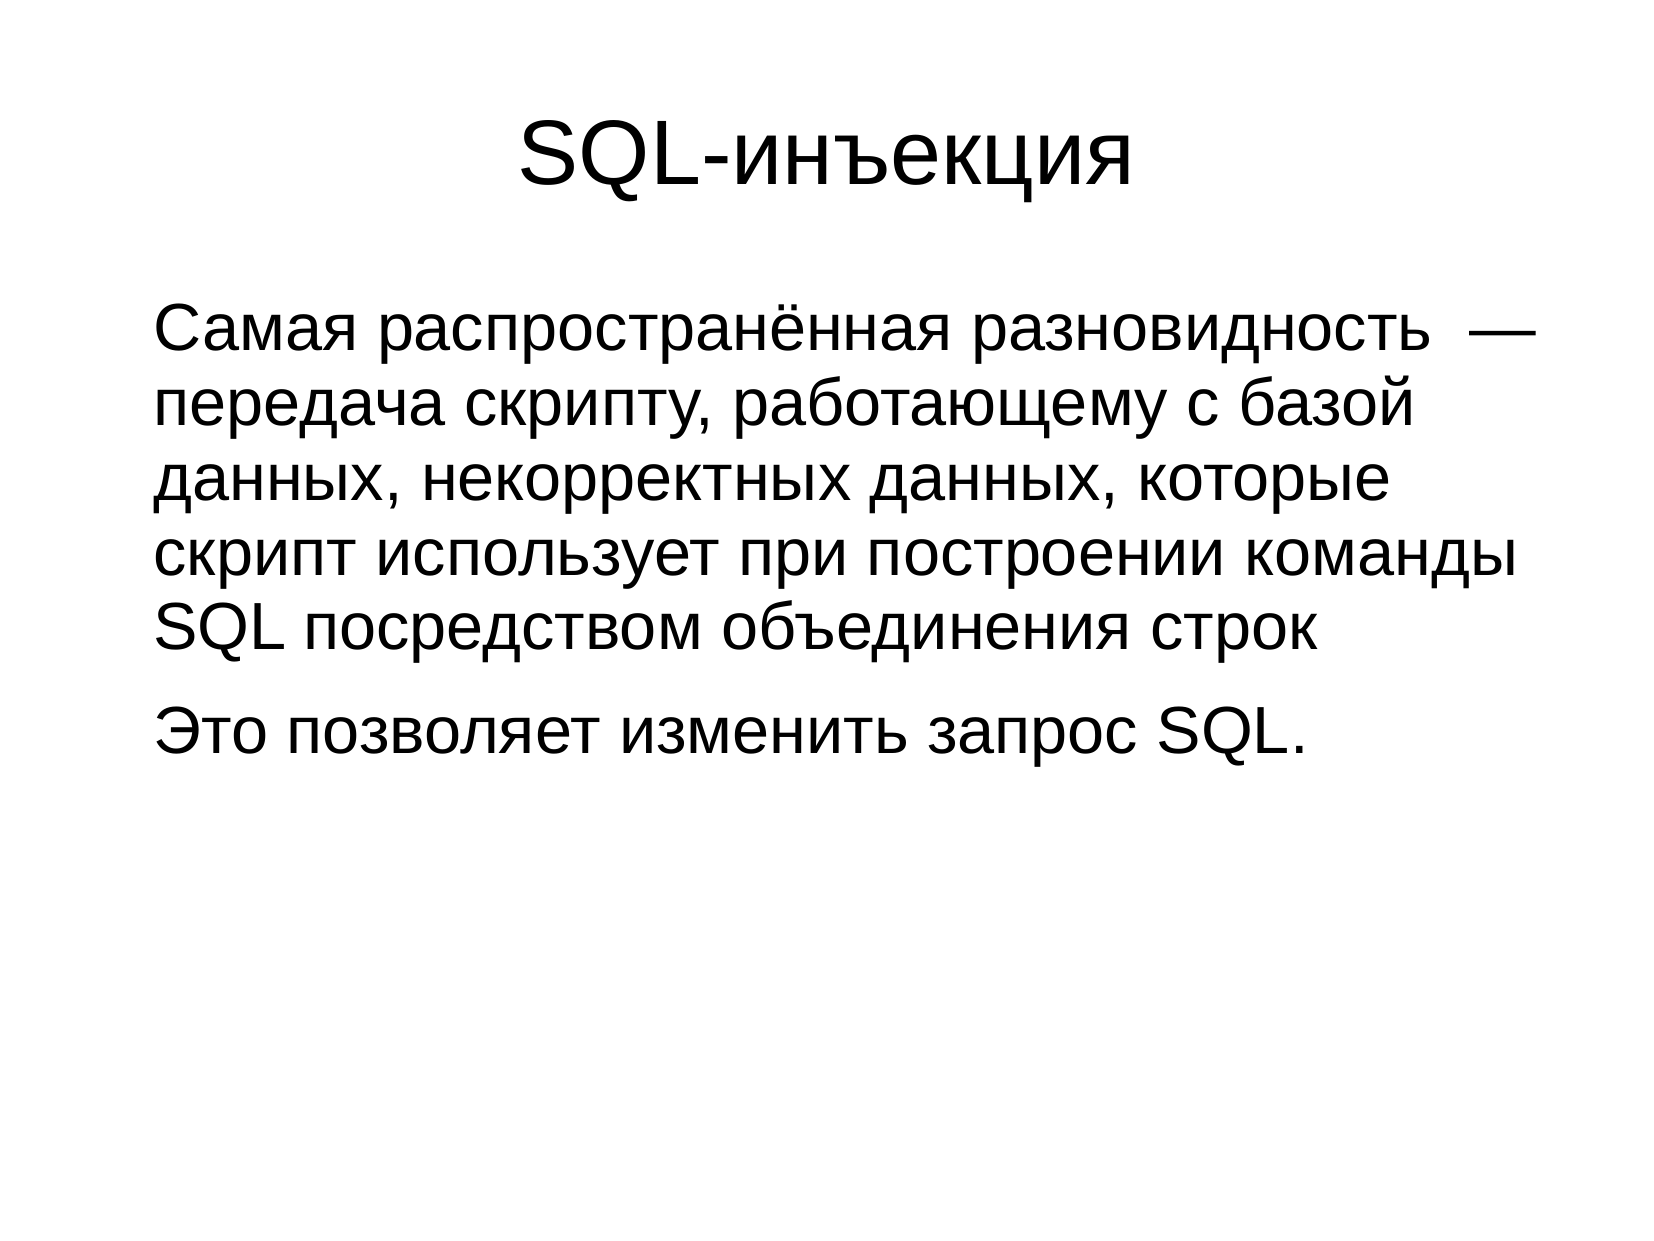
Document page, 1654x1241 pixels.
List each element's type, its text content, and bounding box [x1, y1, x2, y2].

title SQL-инъекция [82, 49, 1571, 257]
list Самая распространённая разновидность — передача скрипту, работающему с базой данных, некорректных данных, которые скрипт использует при построении команды SQL посредством объединения строк Это позволяет изменить запрос SQL. [82, 290, 1571, 1109]
